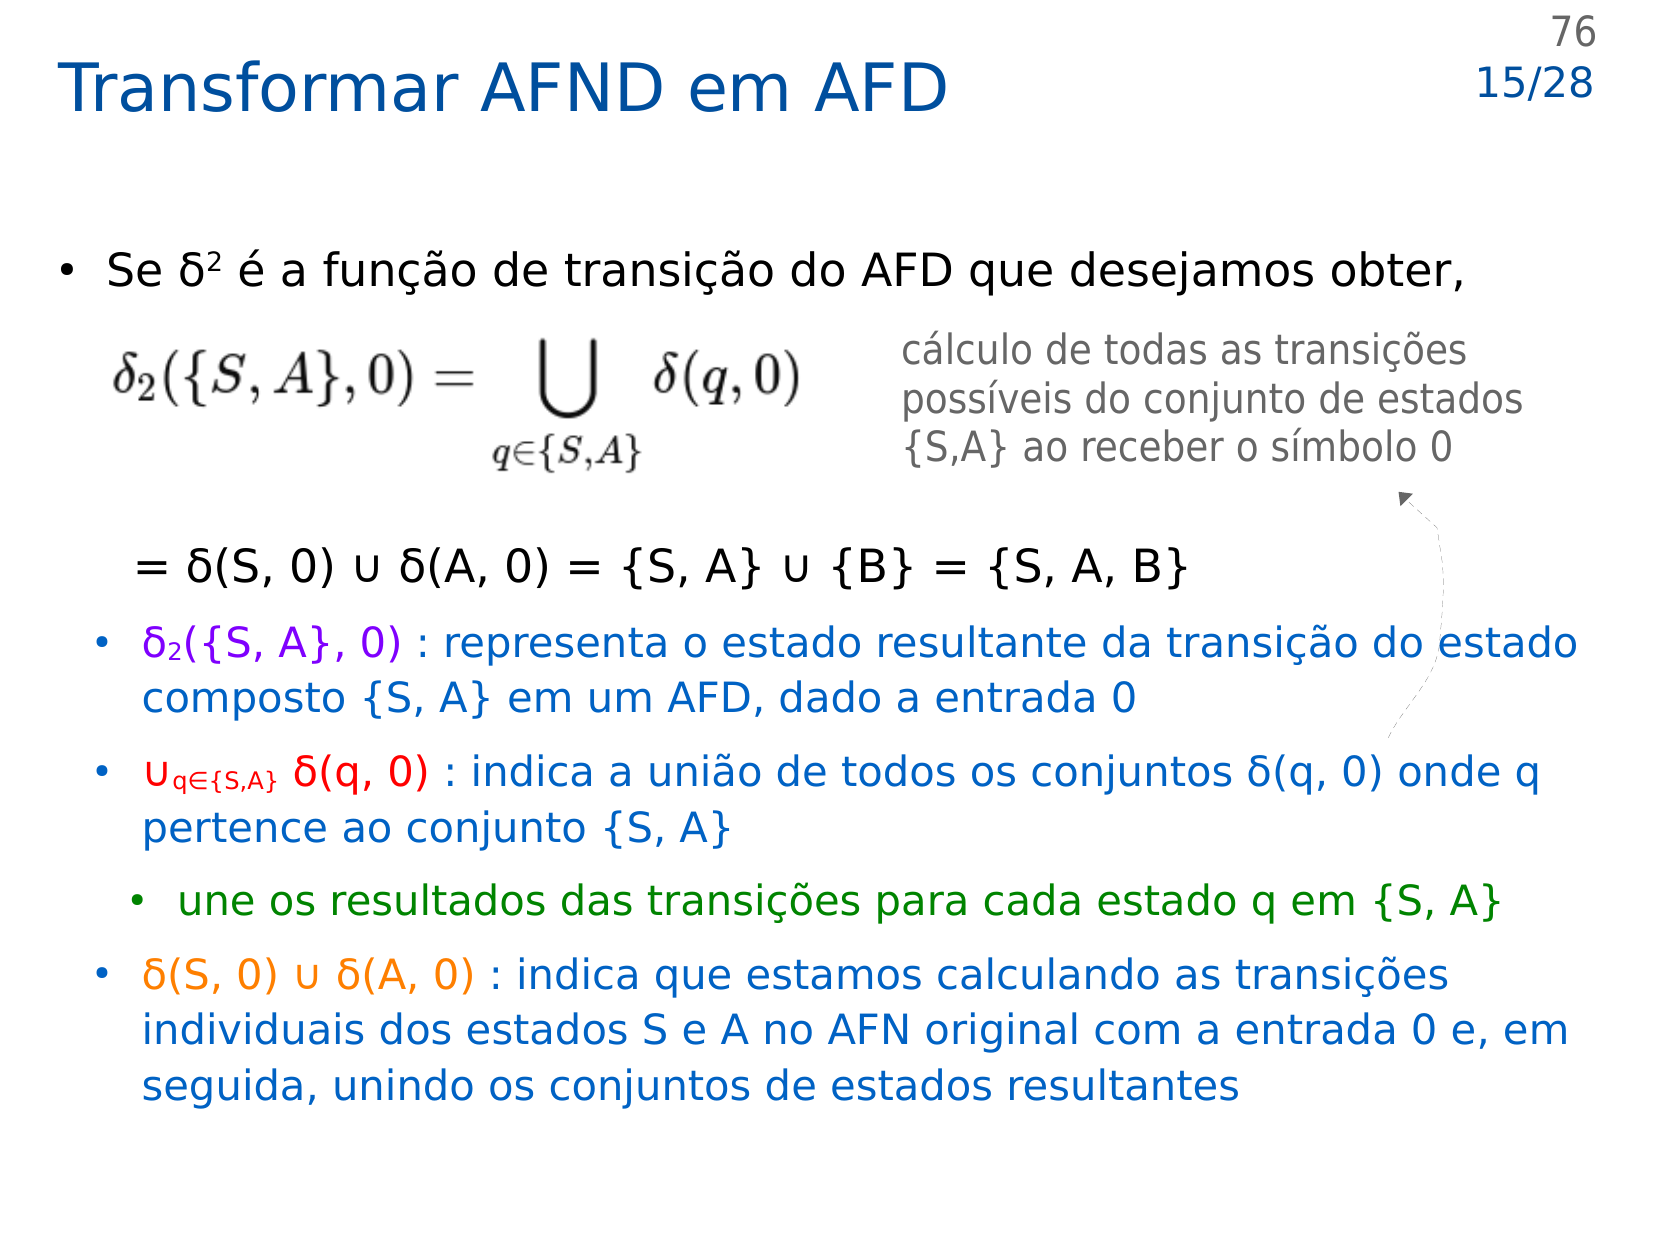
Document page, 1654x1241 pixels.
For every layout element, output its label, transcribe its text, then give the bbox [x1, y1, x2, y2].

list Se δ2 é a função de transição do AFD que desejamos obter, = δ(S, 0) ∪ δ(A, 0) = {S, A} ∪ {B} = {S, A, B} δ2({S, A}, 0) : representa o estado resultante da transição do estado composto {S, A} em um AFD, dado a entrada 0 ∪q∈{S,A} δ(q, 0) : indica a união de todos os conjuntos δ(q, 0) onde q pertence ao conjunto {S, A} une os resultados das transições para cada estado q em {S, A} δ(S, 0) ∪ δ(A, 0) : indica que estamos calculando as transições individuais dos estados S e A no AFN original com a entrada 0 e, em seguida, unindo os conjuntos de estados resultantes [59, 236, 1595, 1211]
picture [110, 323, 812, 481]
title Transformar AFND em AFD [59, 29, 1625, 148]
text_box cálculo de todas as transições possíveis do conjunto de estados {S,A} ao receber o símbolo 0 [886, 318, 1595, 528]
text_box 76 [1375, 0, 1613, 64]
